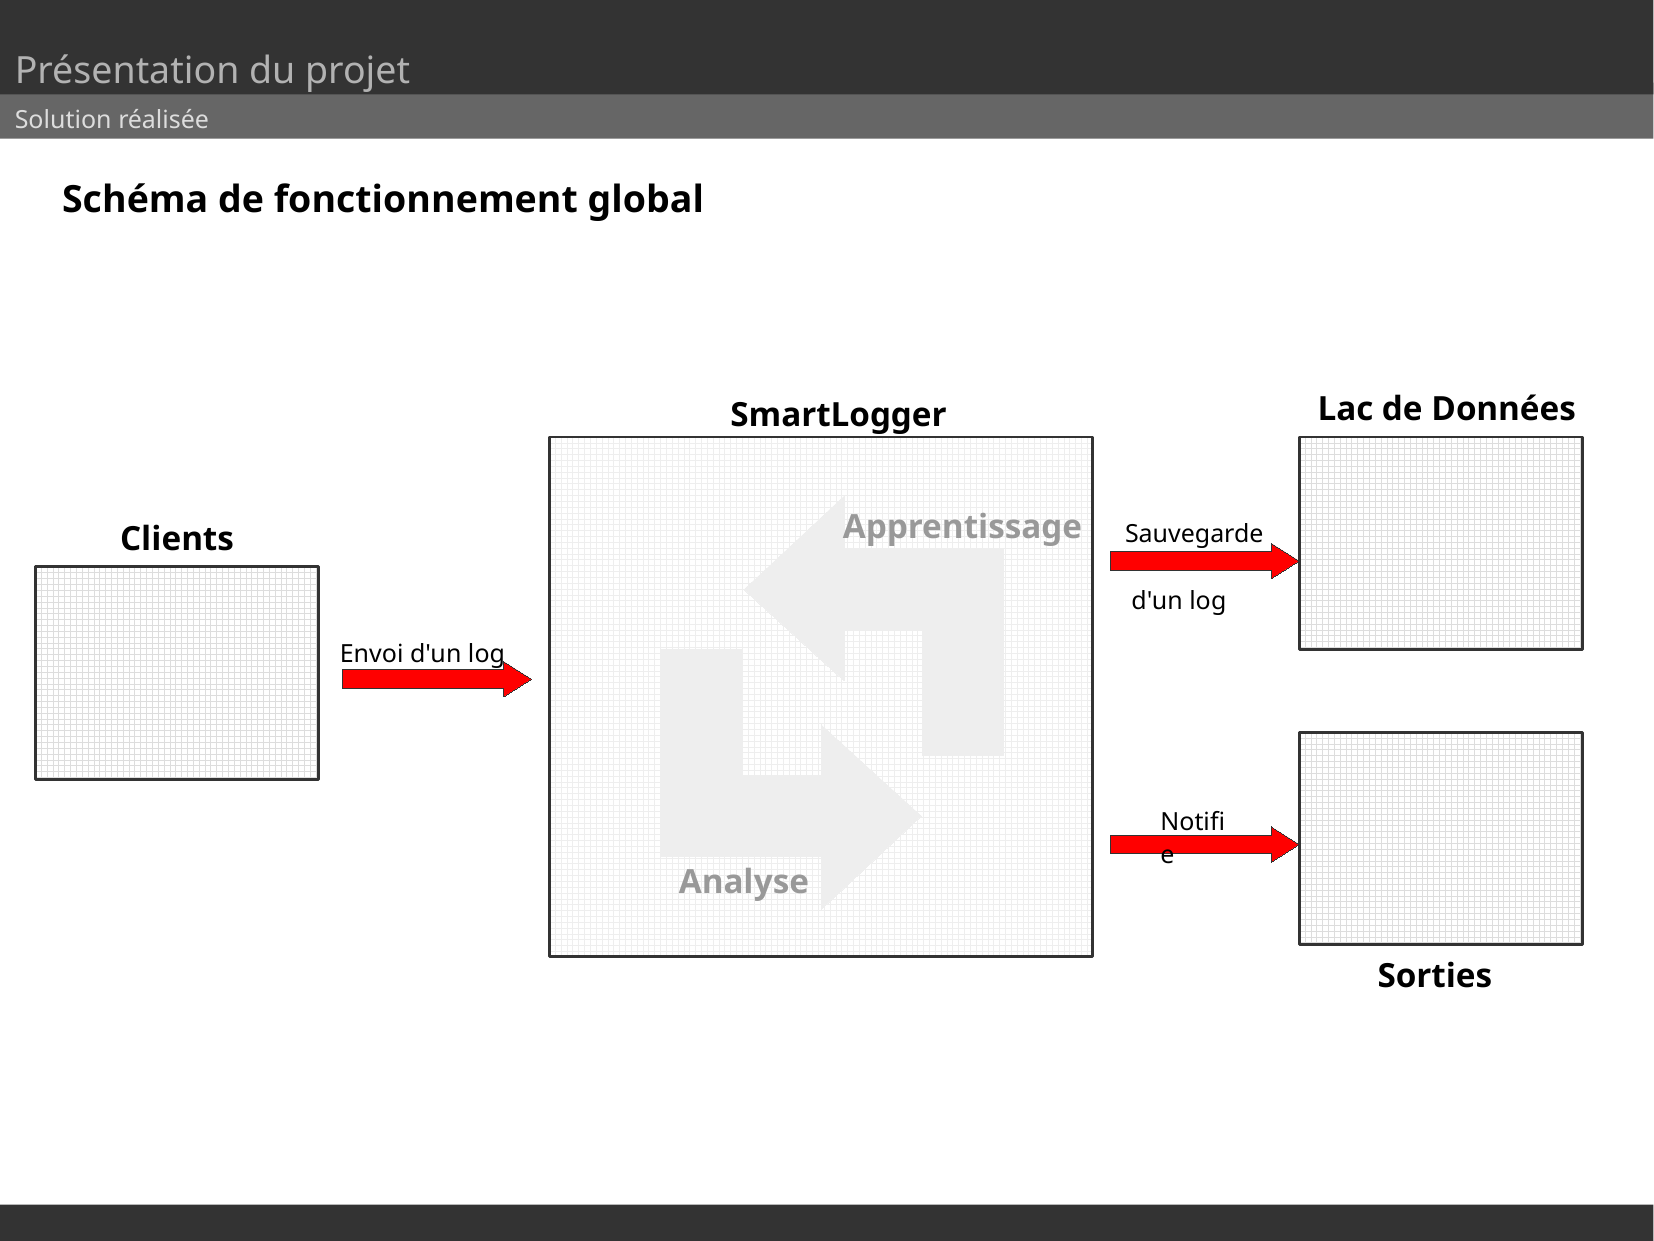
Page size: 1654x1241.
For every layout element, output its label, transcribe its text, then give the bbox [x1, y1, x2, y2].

text_box SmartLogger [566, 383, 1111, 438]
text_box [0, 0, 1654, 94]
text_box [1110, 732, 1583, 944]
text_box Clients [23, 507, 331, 562]
text_box [549, 437, 1093, 957]
text_box [0, 1204, 1654, 1241]
text_box Sorties [1251, 944, 1619, 1037]
text_box [35, 566, 319, 780]
text_box [342, 661, 532, 697]
text_box Solution réalisée [0, 94, 1654, 139]
text_box Analyse [614, 850, 875, 917]
text_box [1278, 470, 1583, 650]
text_box Apprentissage [803, 496, 1123, 591]
text_box Notifie [1145, 795, 1252, 840]
text_box Envoi d'un log [324, 628, 549, 703]
text_box Lac de Données [1263, 377, 1630, 470]
text_box Présentation du projet [0, 35, 650, 94]
text_box Sauvegarde d'un log [1110, 507, 1278, 611]
text_box Schéma de fonctionnement global [47, 165, 721, 249]
